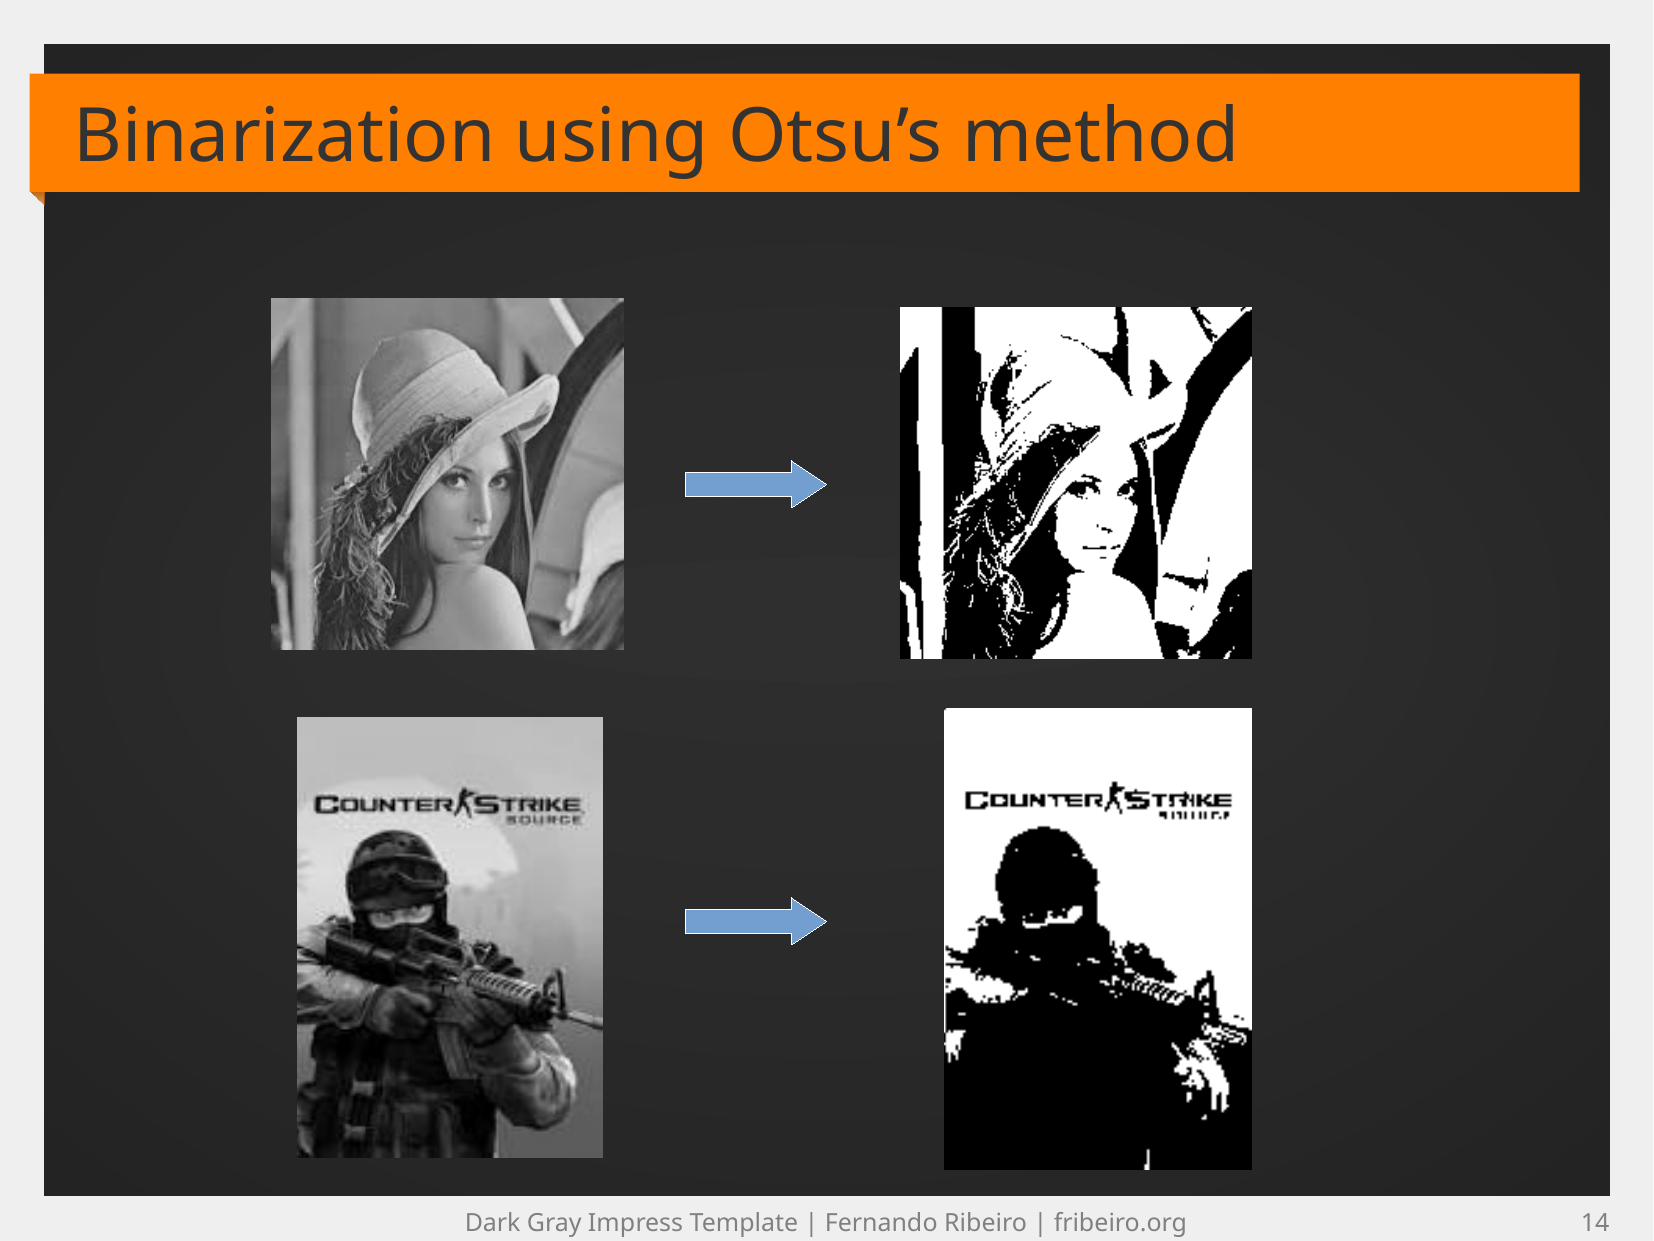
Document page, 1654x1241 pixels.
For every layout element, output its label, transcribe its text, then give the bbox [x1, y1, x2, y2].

text_box [685, 897, 827, 945]
picture [900, 307, 1252, 659]
picture [297, 717, 603, 1158]
title Binarization using Otsu’s method [73, 73, 1565, 192]
text_box [685, 460, 827, 508]
picture [944, 708, 1252, 1170]
picture [271, 298, 624, 650]
